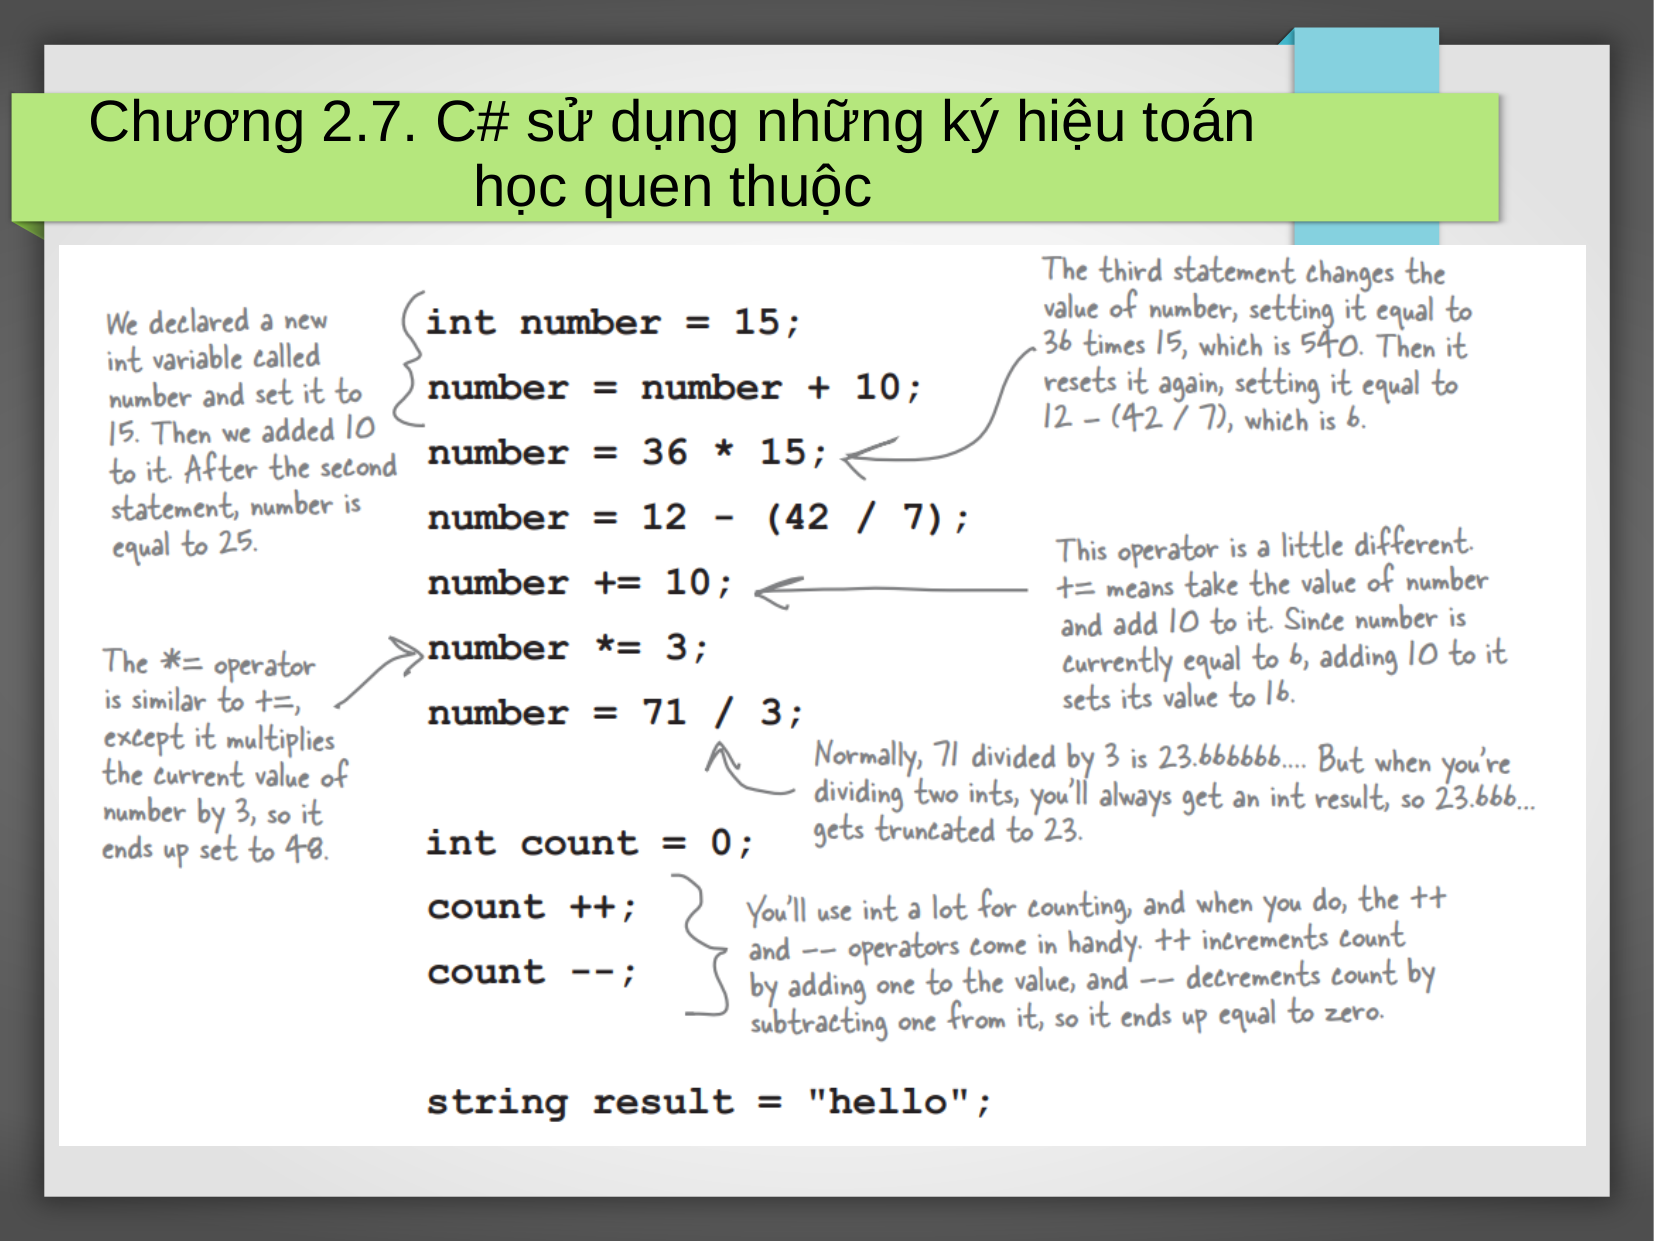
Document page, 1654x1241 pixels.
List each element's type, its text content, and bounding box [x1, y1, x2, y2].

title Chương 2.7. C# sử dụng những ký hiệu toán học quen thuộc [82, 88, 1264, 219]
picture [0, 0, 1654, 1241]
